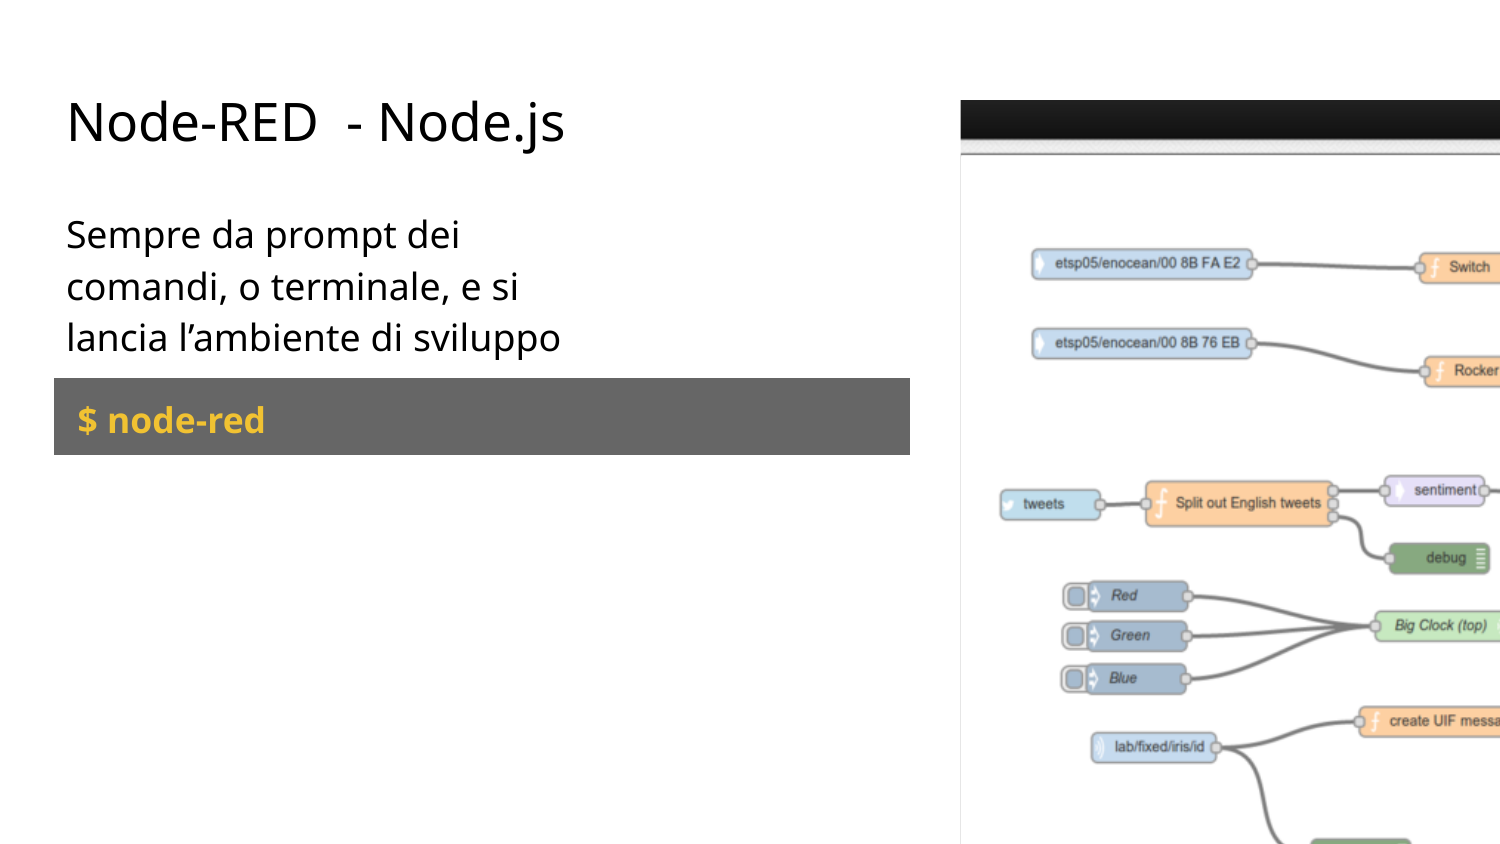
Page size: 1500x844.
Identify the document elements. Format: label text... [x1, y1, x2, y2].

text_box $ node-red [53, 376, 911, 456]
title Node-RED - Node.js [51, 72, 1449, 167]
picture [960, 100, 1500, 844]
list Sempre da prompt dei comandi, o terminale, e si lancia l’ambiente di sviluppo [51, 189, 646, 750]
